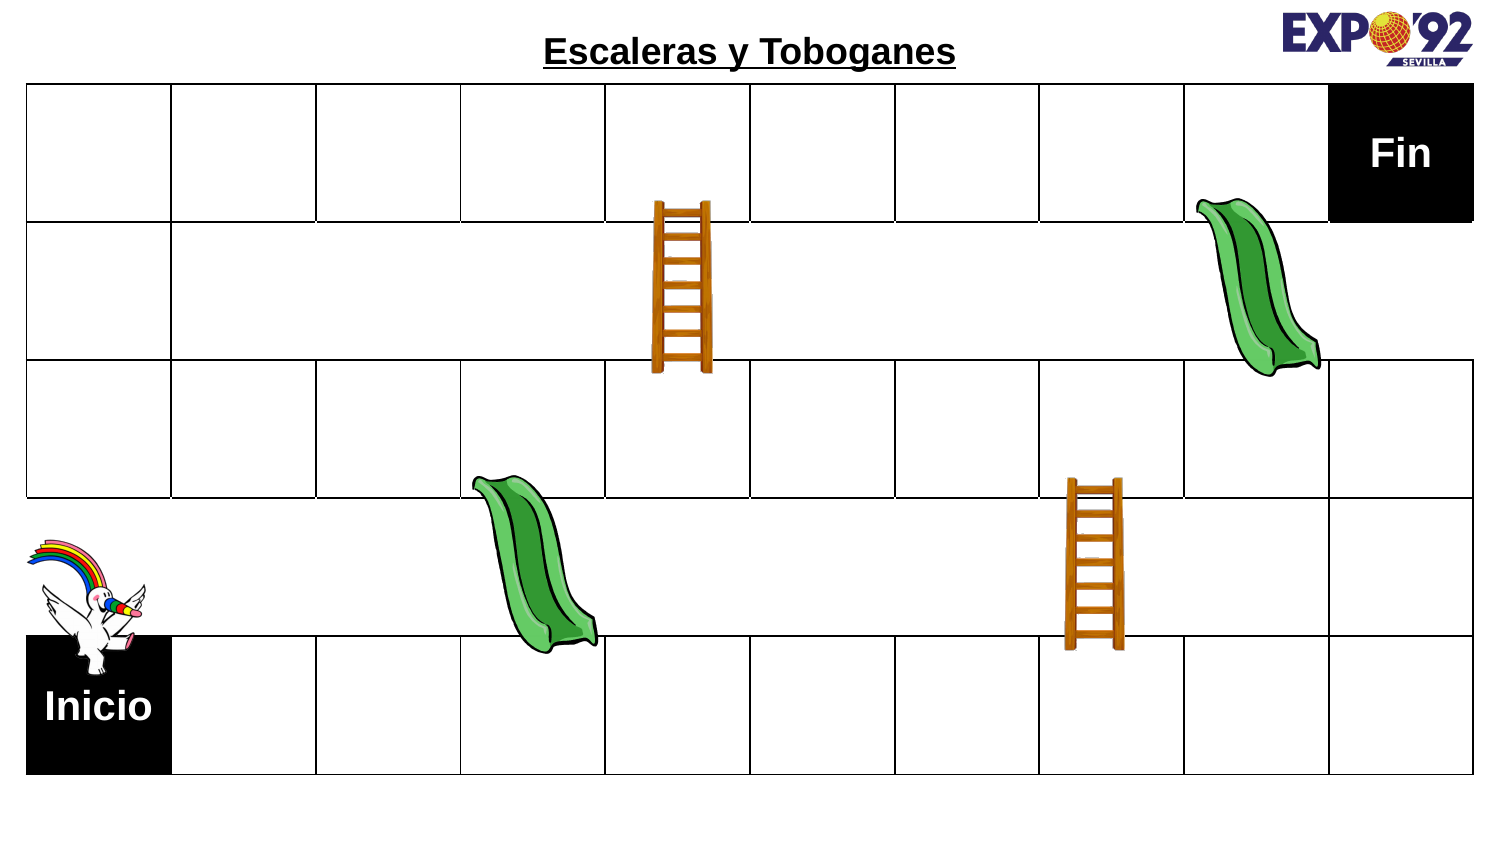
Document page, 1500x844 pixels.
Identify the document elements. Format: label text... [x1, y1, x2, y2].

table_header [751, 85, 894, 221]
table_cell [27, 361, 170, 497]
picture [26, 539, 146, 676]
table_header [317, 85, 460, 221]
table_cell [1185, 637, 1328, 774]
table_cell [317, 361, 460, 497]
table_cell [606, 637, 749, 774]
table_cell Inicio [27, 637, 170, 774]
table_cell [461, 223, 604, 359]
picture [1194, 196, 1329, 378]
table_header [606, 85, 749, 221]
table_cell [606, 361, 749, 497]
table_cell [461, 499, 470, 635]
table_cell [1330, 637, 1472, 774]
table_cell [172, 637, 315, 774]
table_cell [1185, 223, 1194, 359]
table_cell [317, 223, 460, 359]
table_cell [751, 223, 894, 359]
table_cell [724, 223, 749, 359]
table_header [461, 85, 604, 221]
table_header [1040, 85, 1183, 221]
table_cell [1330, 223, 1472, 359]
table_cell [606, 223, 640, 359]
table_cell [461, 637, 604, 774]
table_cell [172, 223, 315, 359]
table_cell [751, 637, 894, 774]
picture [1053, 473, 1136, 655]
table_header [1185, 85, 1328, 221]
table_cell [751, 361, 894, 497]
table_cell [896, 361, 1038, 497]
table_cell [1330, 499, 1472, 635]
table_cell [1185, 361, 1328, 497]
table_cell [751, 499, 894, 635]
table_cell [461, 361, 604, 497]
table_cell [27, 499, 170, 635]
table_header [172, 85, 315, 221]
table_header Fin [1330, 85, 1472, 221]
table_cell [1330, 361, 1472, 497]
table_cell [172, 361, 315, 497]
table_cell [317, 499, 460, 635]
table_cell [1185, 499, 1328, 635]
table_header [27, 85, 170, 221]
table_header [896, 85, 1038, 221]
text_box Escaleras y Toboganes [26, 12, 1474, 75]
table_cell [1040, 637, 1183, 774]
table_cell [1040, 223, 1183, 359]
table_cell [172, 499, 315, 635]
picture [640, 196, 724, 378]
table_cell [1040, 361, 1183, 497]
table_cell [606, 499, 749, 635]
table_cell [896, 499, 1038, 635]
table_cell [1136, 499, 1183, 635]
picture [470, 473, 606, 655]
table_cell [896, 637, 1038, 774]
table_cell [896, 223, 1038, 359]
table_cell [27, 223, 170, 359]
table_cell [1040, 499, 1053, 635]
table_cell [317, 637, 460, 774]
